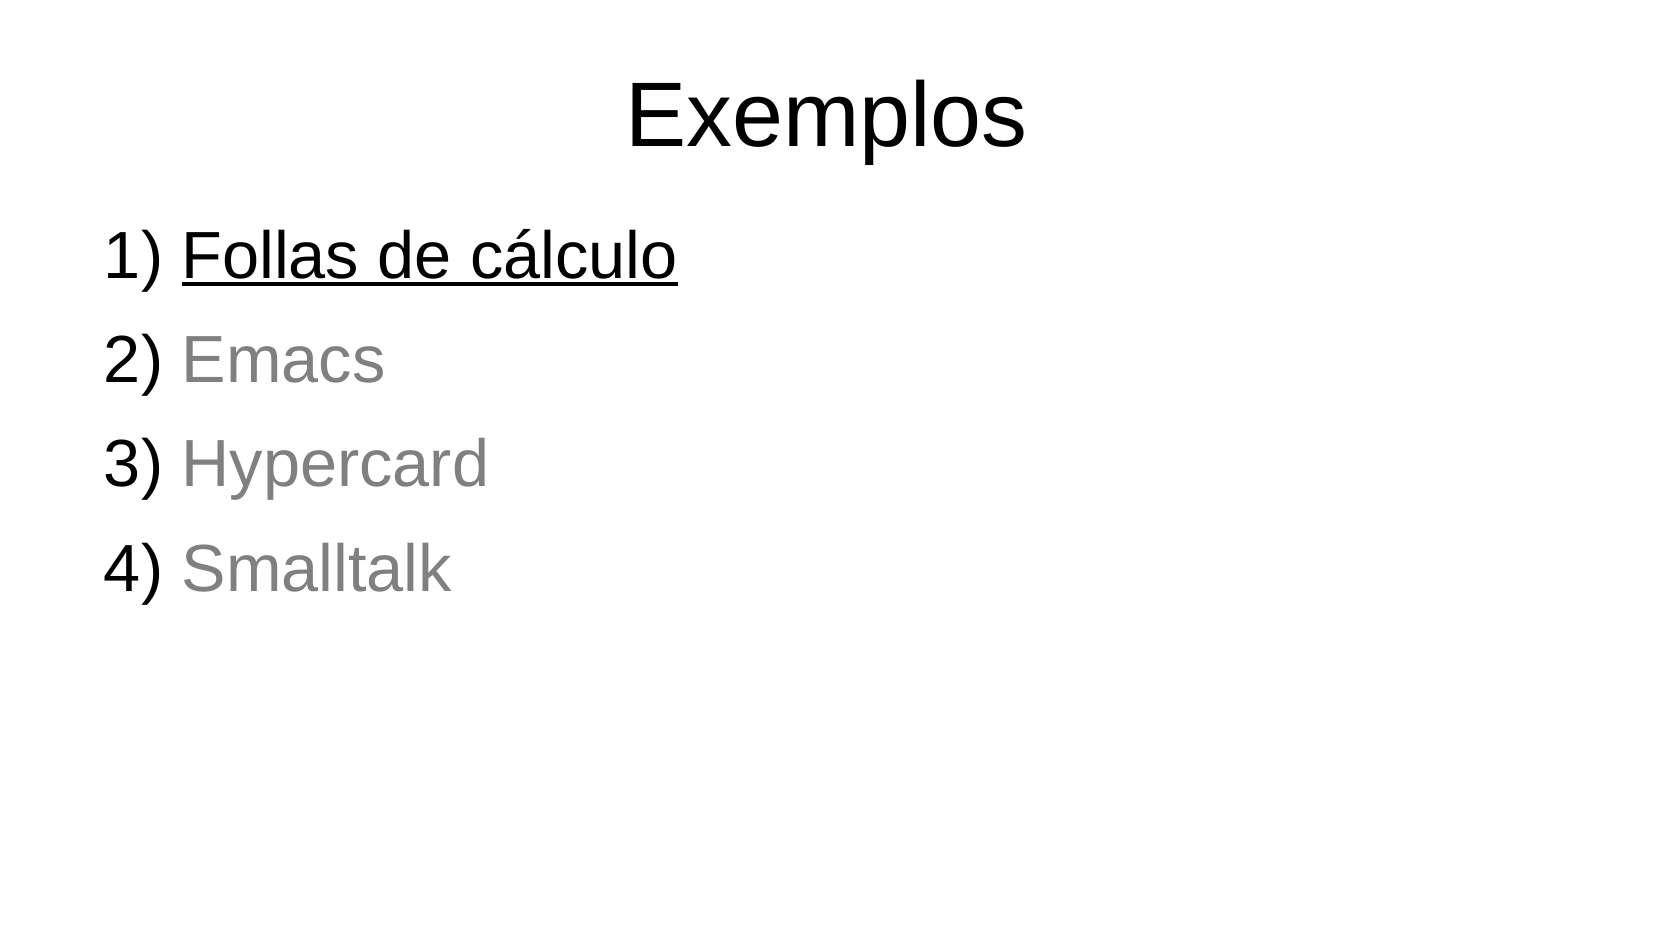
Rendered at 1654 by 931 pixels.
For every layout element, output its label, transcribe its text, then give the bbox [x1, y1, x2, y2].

list Follas de cálculo Emacs Hypercard Smalltalk [86, 217, 1575, 758]
title Exemplos [82, 37, 1571, 193]
